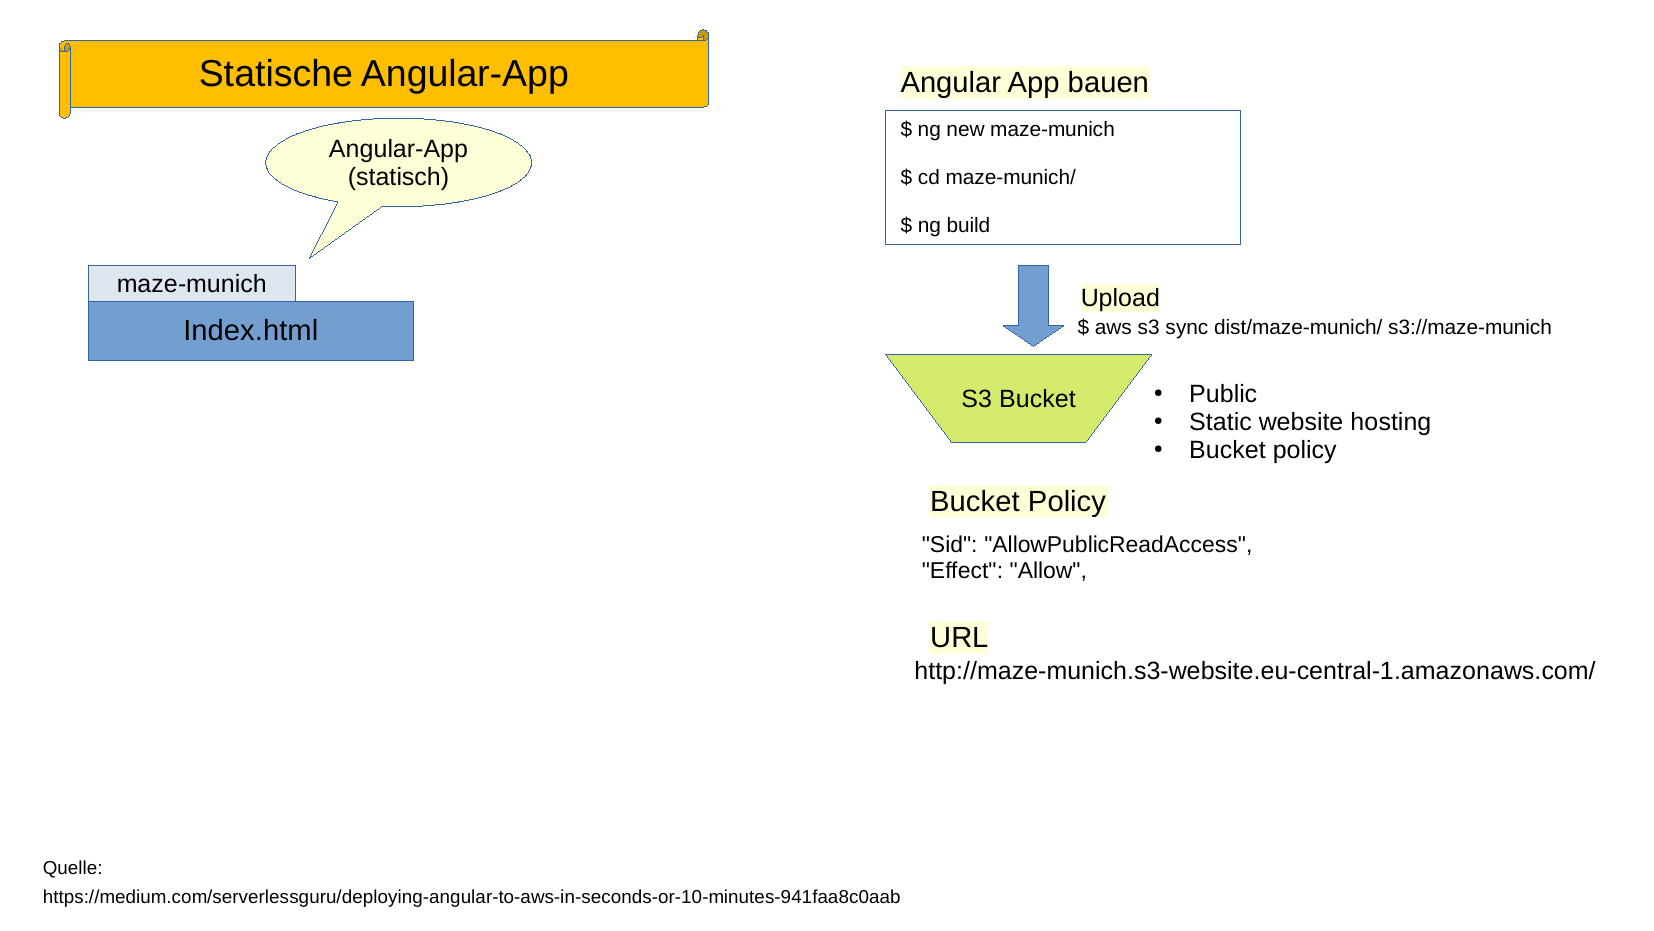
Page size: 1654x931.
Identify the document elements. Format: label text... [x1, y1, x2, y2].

text_box Quelle: [28, 850, 148, 886]
text_box Angular App bauen [885, 59, 1211, 107]
text_box http://maze-munich.s3-website.eu-central-1.amazonaws.com/ [899, 649, 1654, 693]
text_box maze-munich [88, 265, 296, 302]
text_box $ ng new maze-munich $ cd maze-munich/ $ ng build [885, 110, 1241, 245]
text_box Index.html [88, 301, 414, 361]
text_box Statische Angular-App [59, 50, 71, 119]
text_box [1003, 265, 1062, 347]
text_box Angular-App (statisch) [265, 118, 532, 259]
text_box S3 Bucket [885, 354, 1152, 443]
text_box https://medium.com/serverlessguru/deploying-angular-to-aws-in-seconds-or-10-minutes-941faa8c0aab [28, 879, 945, 916]
text_box Statische Angular-App [59, 37, 709, 108]
text_box Public Static website hosting Bucket policy [1138, 372, 1447, 471]
text_box "Sid": "AllowPublicReadAccess", "Effect": "Allow", [907, 524, 1270, 591]
text_box Bucket Policy [915, 477, 1211, 525]
text_box Upload [1066, 276, 1176, 307]
text_box $ aws s3 sync dist/maze-munich/ s3://maze-munich [1062, 307, 1625, 347]
text_box URL [915, 613, 1022, 662]
